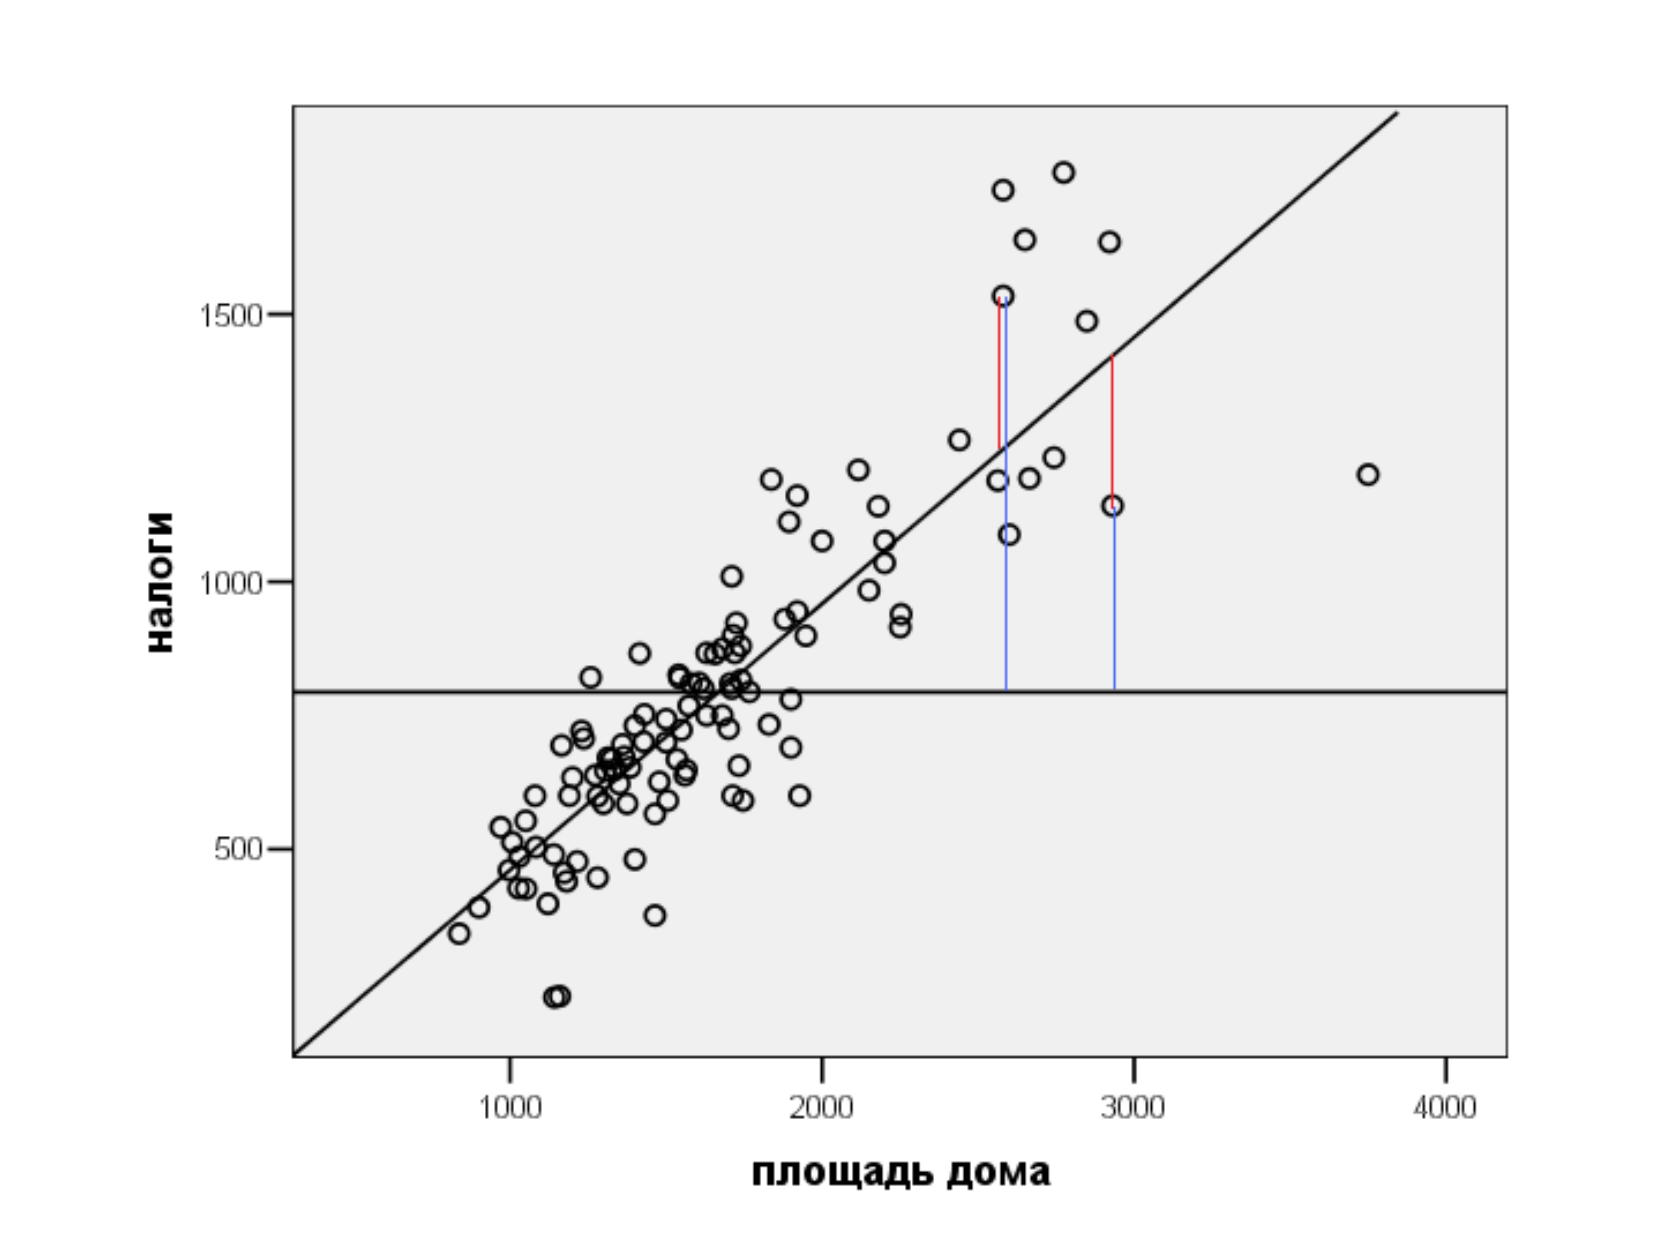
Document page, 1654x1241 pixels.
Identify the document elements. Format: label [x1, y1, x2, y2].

picture [94, 78, 1571, 1232]
